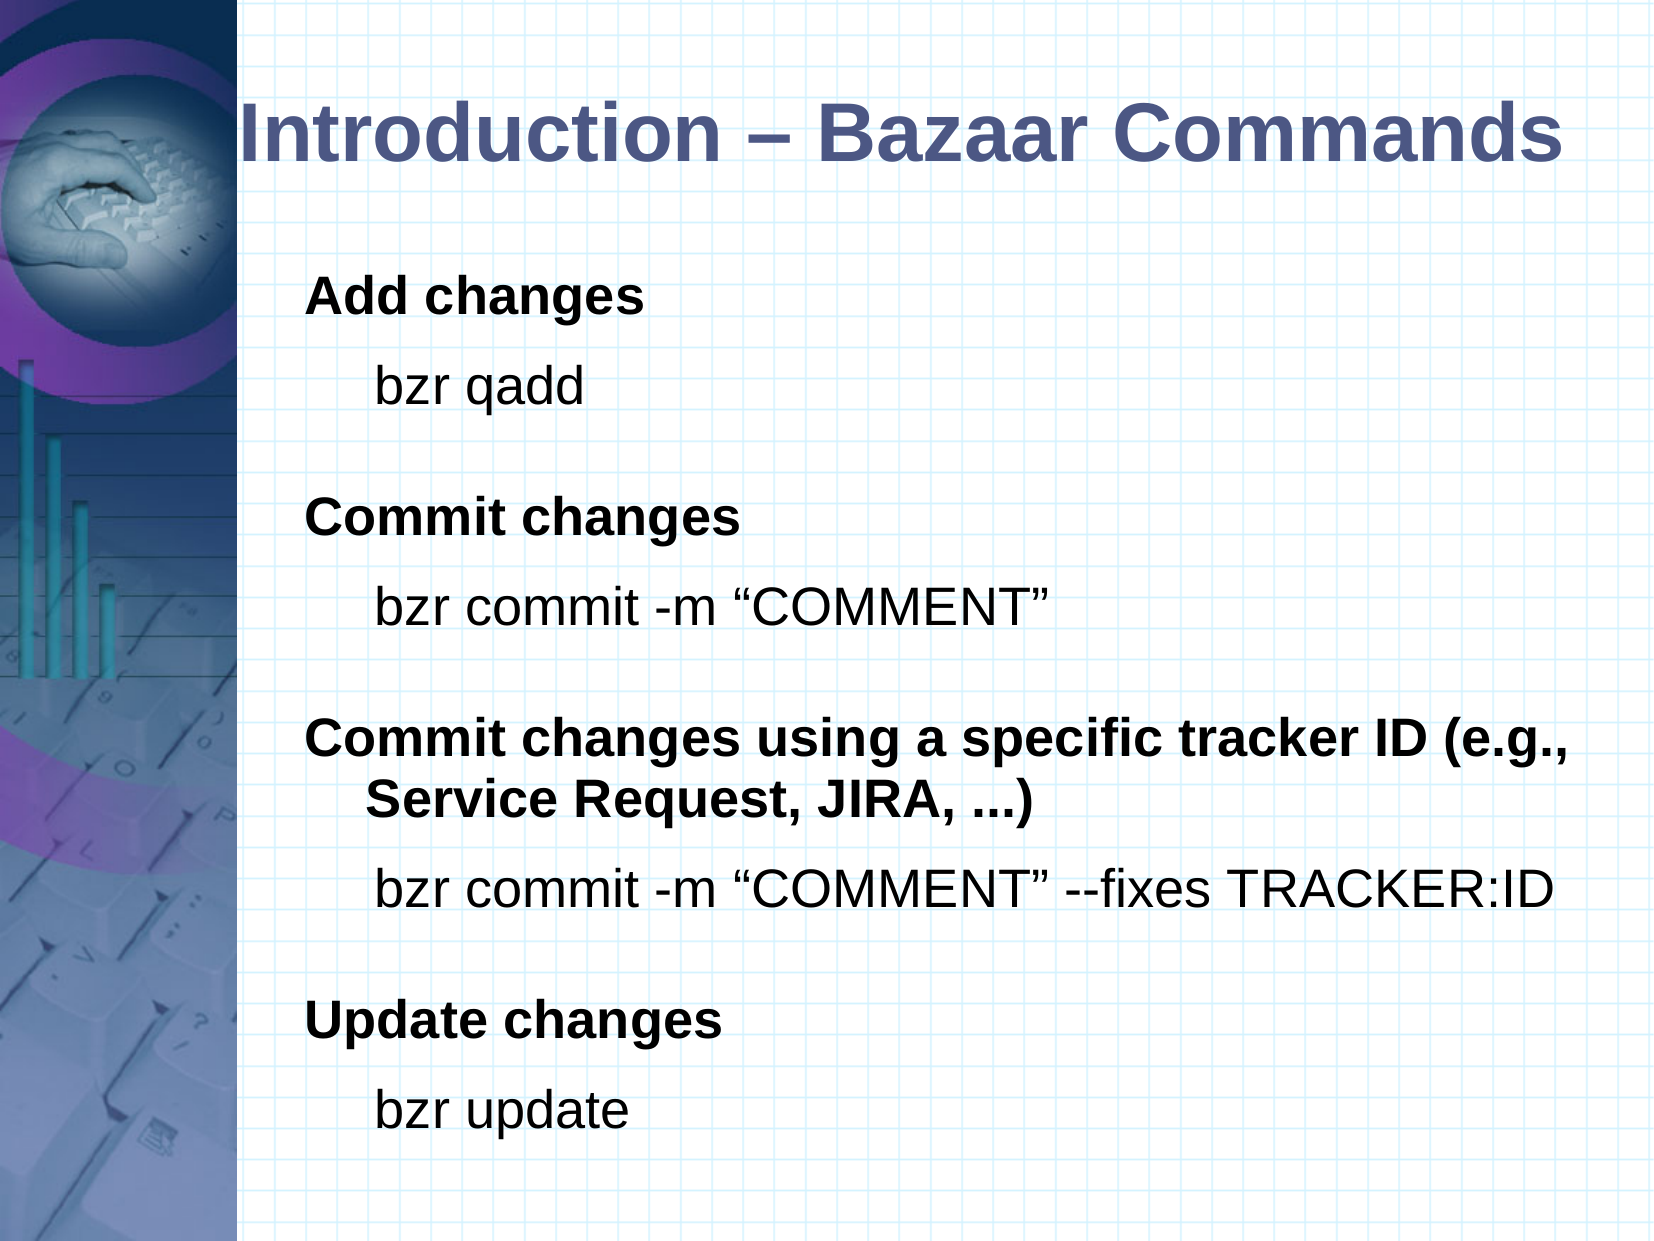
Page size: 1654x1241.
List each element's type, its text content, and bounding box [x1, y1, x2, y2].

title Introduction – Bazaar Commands [239, 29, 1625, 237]
picture [0, 0, 1654, 1241]
list Add changes bzr qadd Commit changes bzr commit -m “COMMENT” Commit changes using a specific tracker ID (e.g., Service Request, JIRA, ...) bzr commit -m “COMMENT” --fixes TRACKER:ID Update changes bzr update [295, 265, 1625, 1182]
